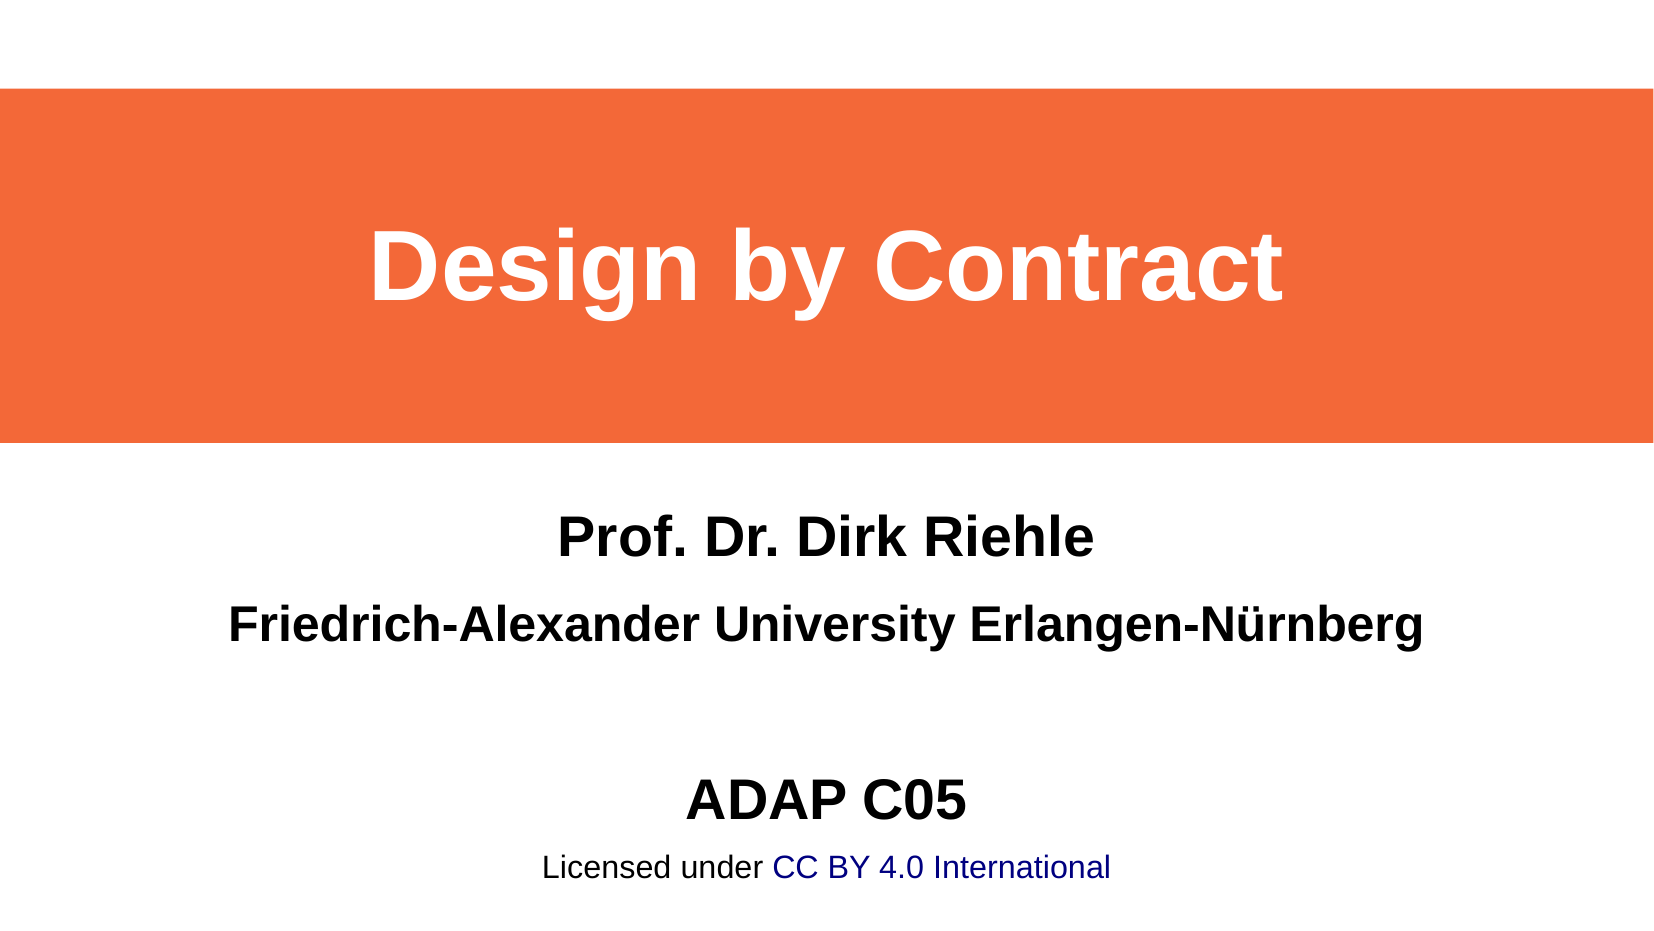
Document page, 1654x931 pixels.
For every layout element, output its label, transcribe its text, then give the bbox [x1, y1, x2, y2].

title Design by Contract [0, 88, 1654, 443]
subtitle Prof. Dr. Dirk Riehle Friedrich-Alexander University Erlangen-Nürnberg ADAP C05 Licensed under CC BY 4.0 International [29, 472, 1625, 886]
